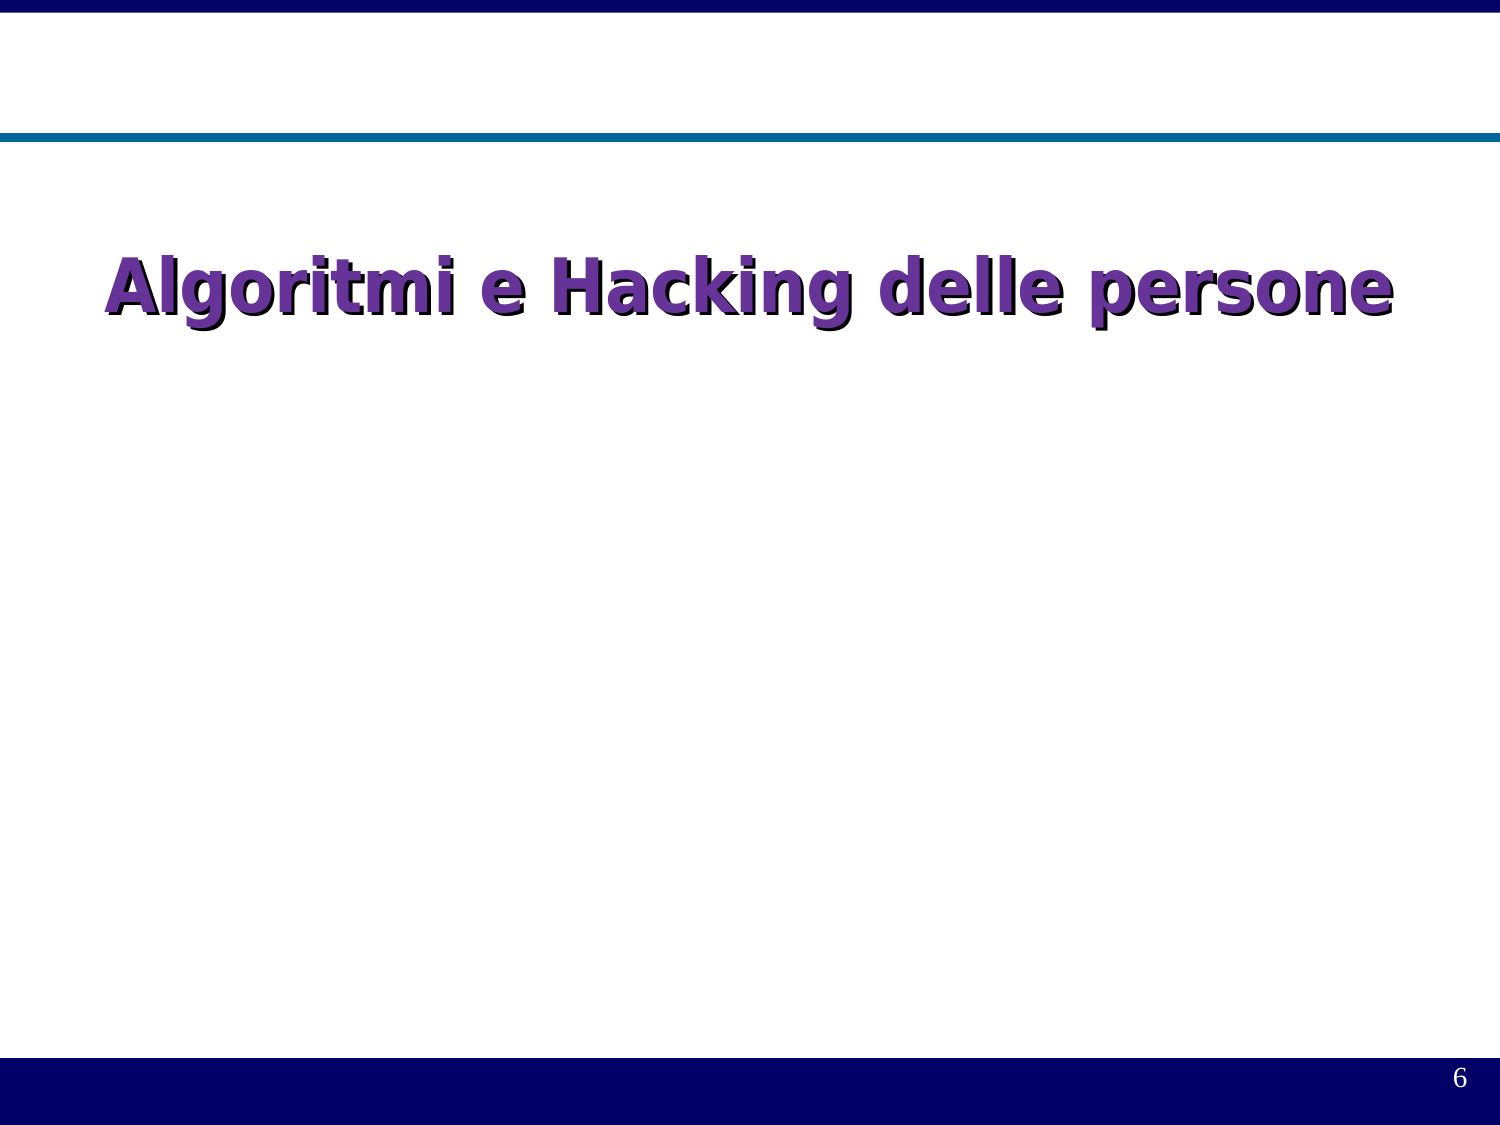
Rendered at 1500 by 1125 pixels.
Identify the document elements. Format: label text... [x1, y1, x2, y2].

subtitle Algoritmi e Hacking delle persone [30, 0, 1471, 580]
